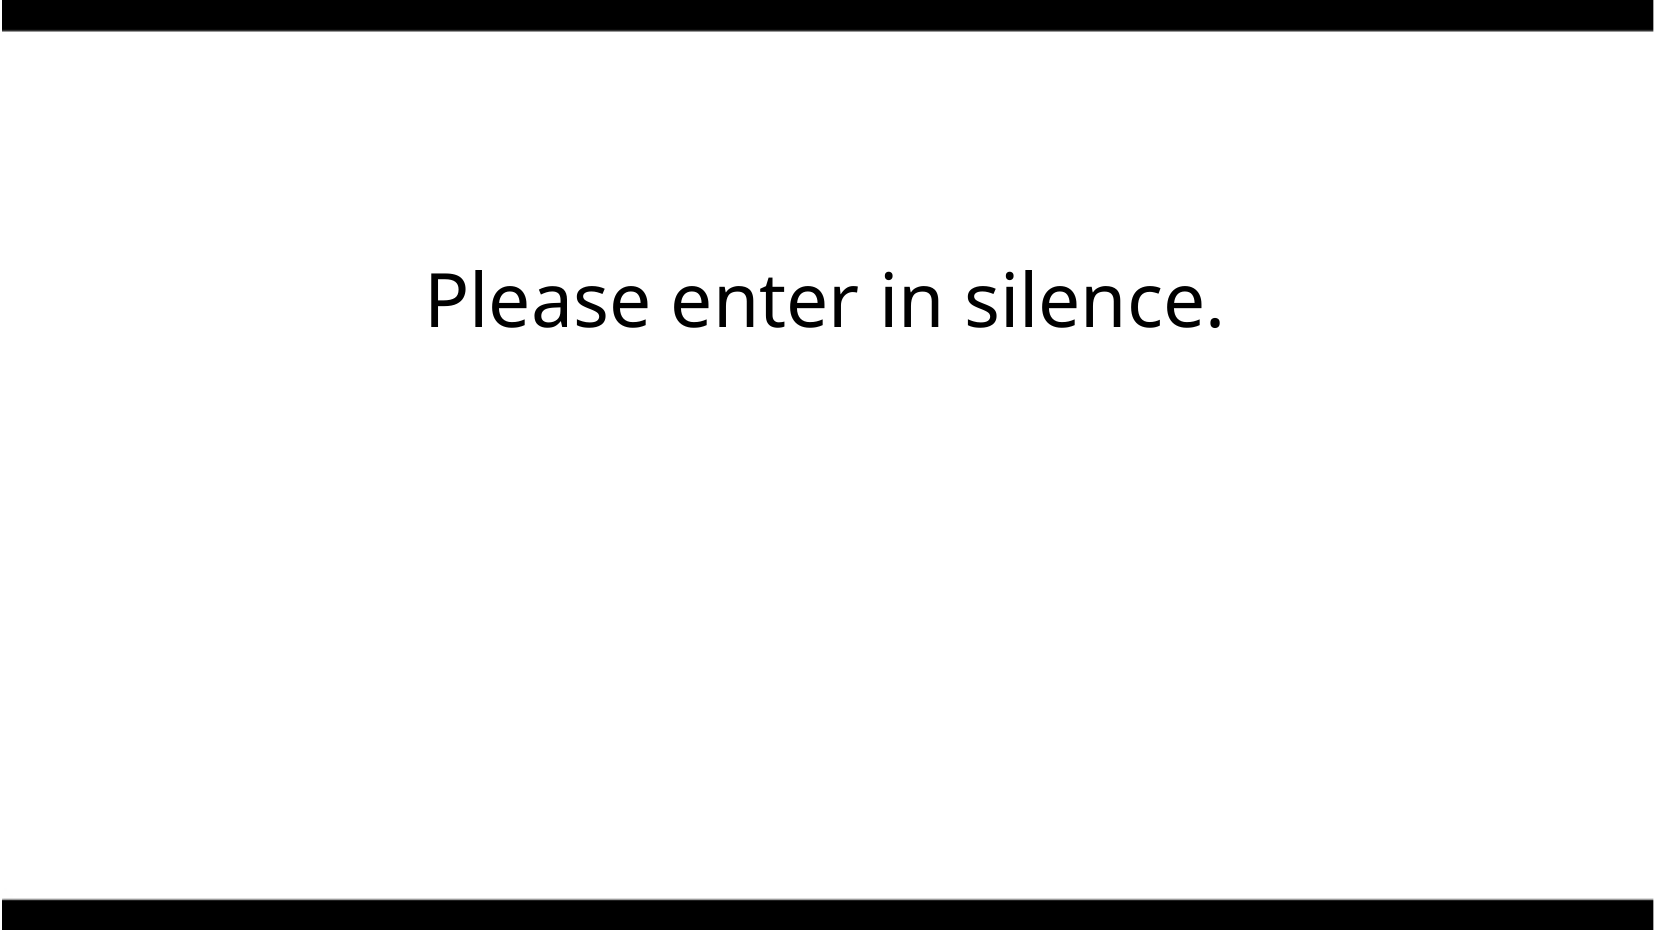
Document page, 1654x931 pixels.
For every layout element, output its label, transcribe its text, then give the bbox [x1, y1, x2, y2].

picture [2, 0, 1654, 930]
text_box Please enter in silence. [240, 240, 1411, 355]
